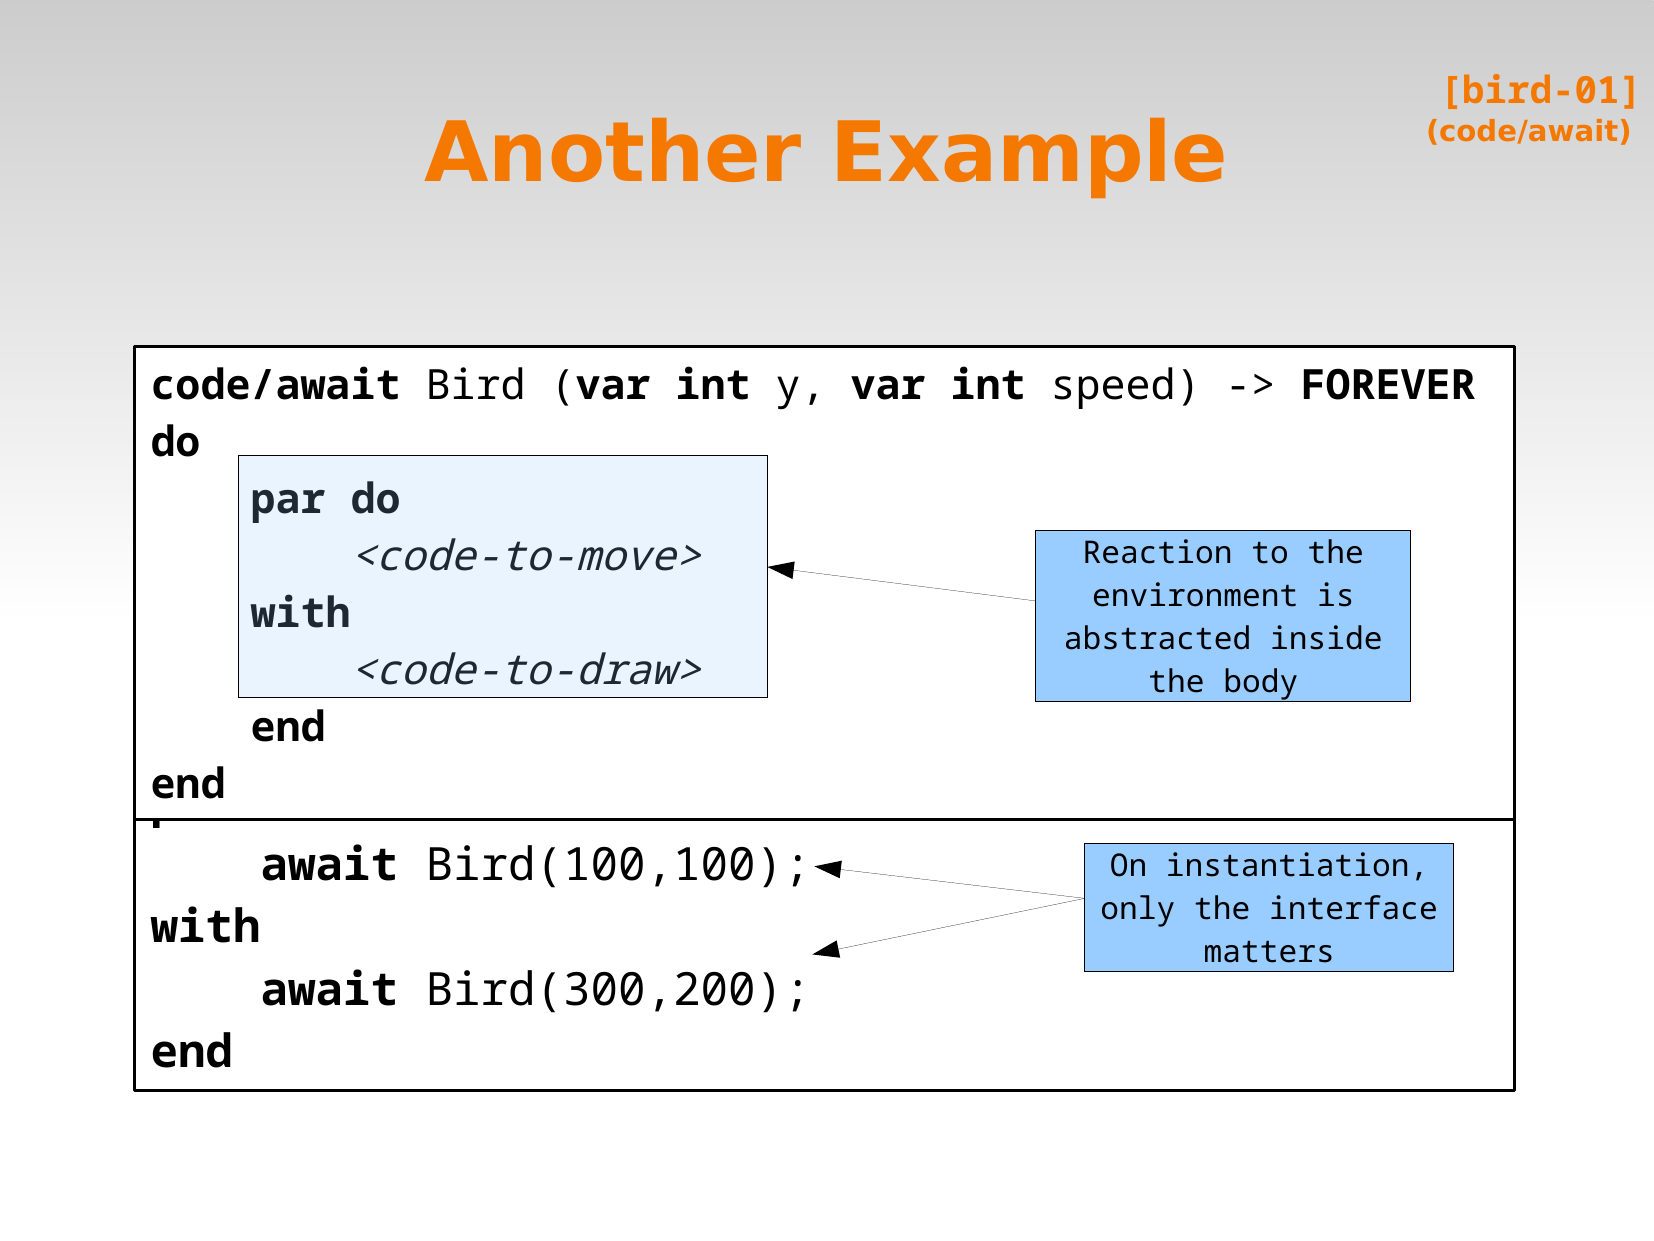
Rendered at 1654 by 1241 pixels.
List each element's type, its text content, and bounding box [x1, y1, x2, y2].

text_box code/await Bird (var int y, var int speed) -> FOREVER do par do <code-to-move> with <code-to-draw> end end [134, 346, 1515, 760]
title Another Example [82, 49, 1571, 257]
title [bird-01] (code/await) [153, 2, 1643, 210]
text_box On instantiation, only the interface matters [1084, 851, 1454, 964]
text_box Reaction to the environment is abstracted inside the body [1035, 542, 1411, 689]
text_box par do await Bird(100,100); with await Bird(300,200); end [134, 821, 1515, 1051]
text_box [238, 455, 768, 698]
